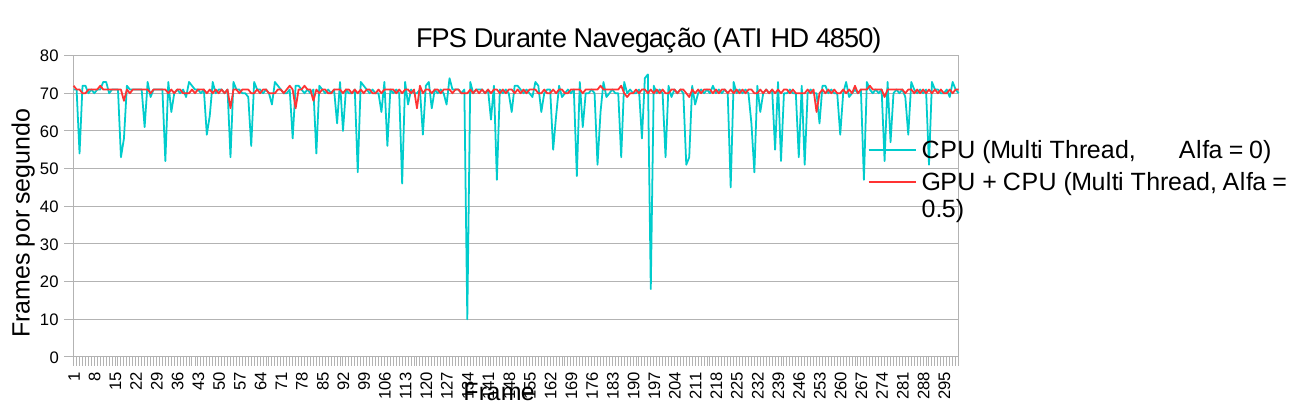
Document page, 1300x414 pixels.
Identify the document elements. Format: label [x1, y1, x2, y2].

chart [0, 0, 1298, 413]
